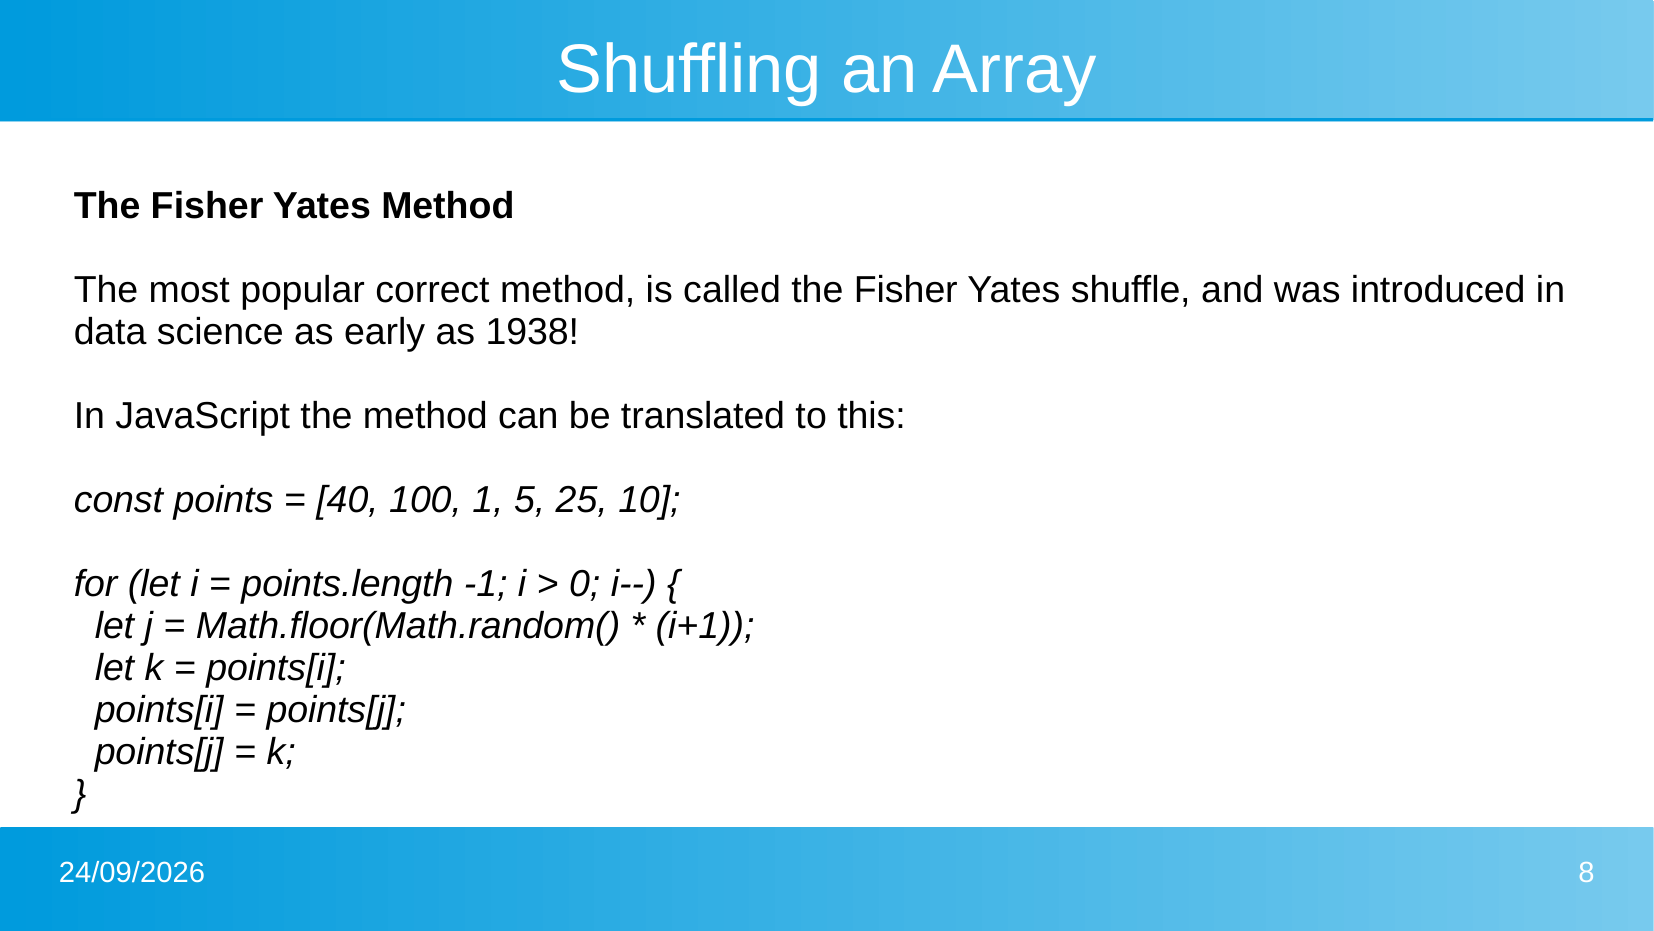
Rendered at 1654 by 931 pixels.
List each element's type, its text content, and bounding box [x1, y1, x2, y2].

text_box The Fisher Yates Method The most popular correct method, is called the Fisher Yates shuffle, and was introduced in data science as early as 1938! In JavaScript the method can be translated to this: const points = [40, 100, 1, 5, 25, 10]; for (let i = points.length -1; i > 0; i--) { let j = Math.floor(Math.random() * (i+1)); let k = points[i]; points[i] = points[j]; points[j] = k; } [59, 177, 1595, 822]
title Shuffling an Array [59, 29, 1595, 108]
